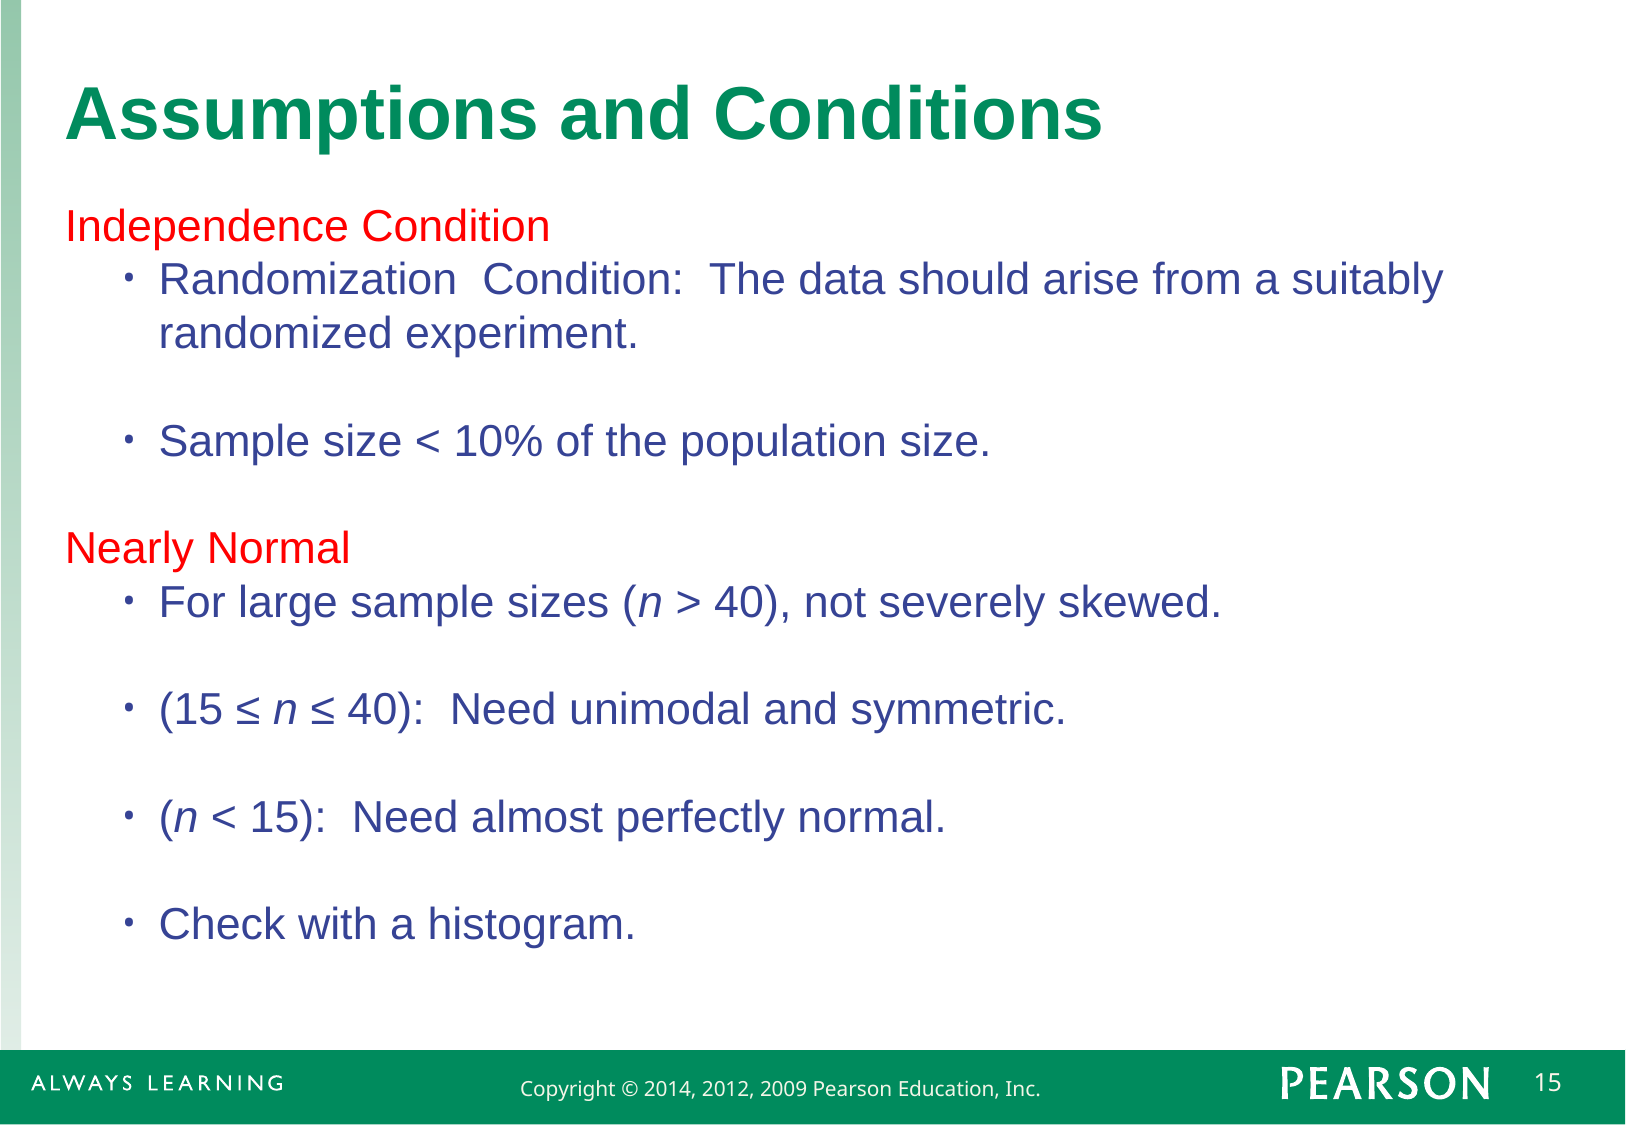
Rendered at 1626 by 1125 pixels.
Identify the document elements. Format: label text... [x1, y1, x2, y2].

list Independence Condition Randomization Condition: The data should arise from a suitably randomized experiment. Sample size < 10% of the population size. Nearly Normal For large sample sizes (n > 40), not severely skewed. (15 ≤ n ≤ 40): Need unimodal and symmetric. (n < 15): Need almost perfectly normal. Check with a histogram. [64, 196, 1560, 955]
title Assumptions and Conditions [64, 64, 1560, 196]
